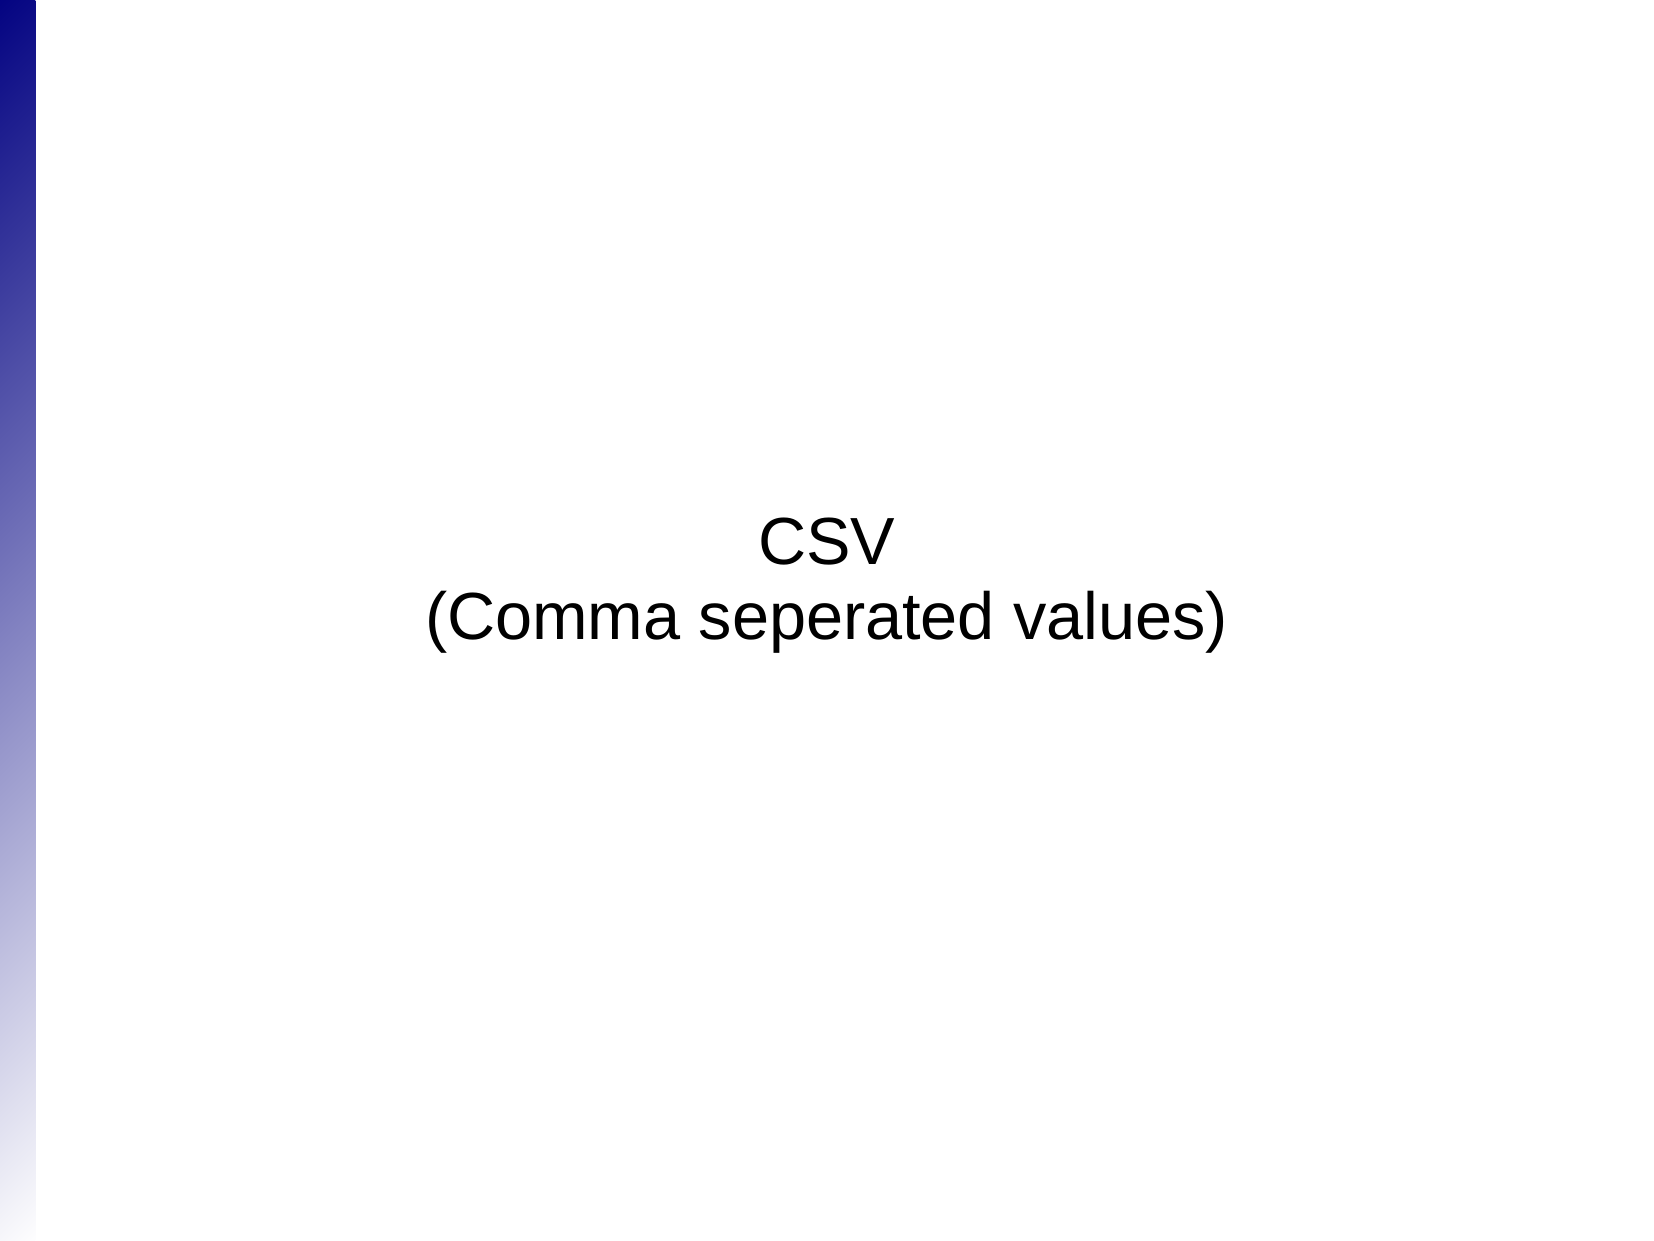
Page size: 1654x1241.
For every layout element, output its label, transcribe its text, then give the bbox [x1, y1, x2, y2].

subtitle CSV (Comma seperated values) [82, 49, 1571, 1109]
